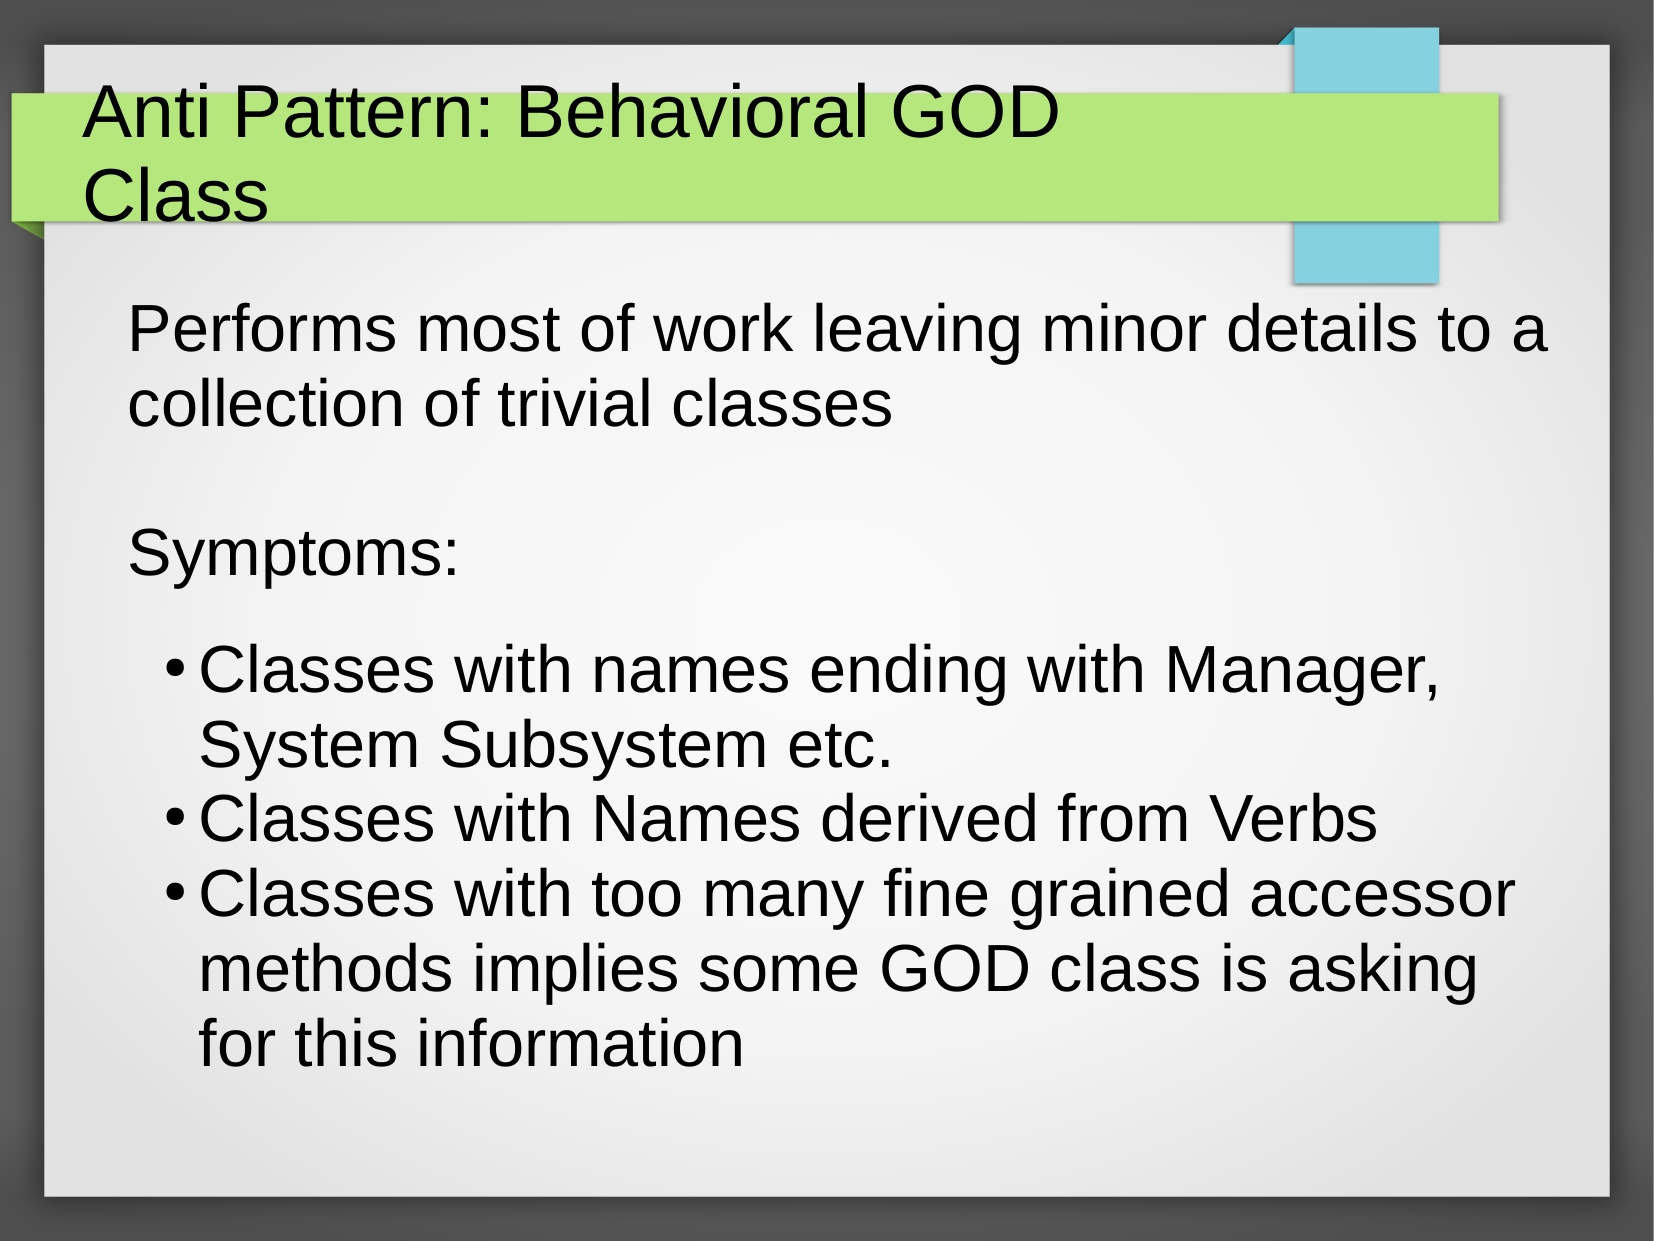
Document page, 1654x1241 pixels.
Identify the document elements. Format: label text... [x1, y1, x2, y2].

text_box Performs most of work leaving minor details to a collection of trivial classes Symptoms: Classes with names ending with Manager, System Subsystem etc. Classes with Names derived from Verbs Classes with too many fine grained accessor methods implies some GOD class is asking for this information [113, 283, 1565, 1190]
picture [0, 0, 1654, 1241]
title Anti Pattern: Behavioral GOD Class [82, 70, 1264, 238]
